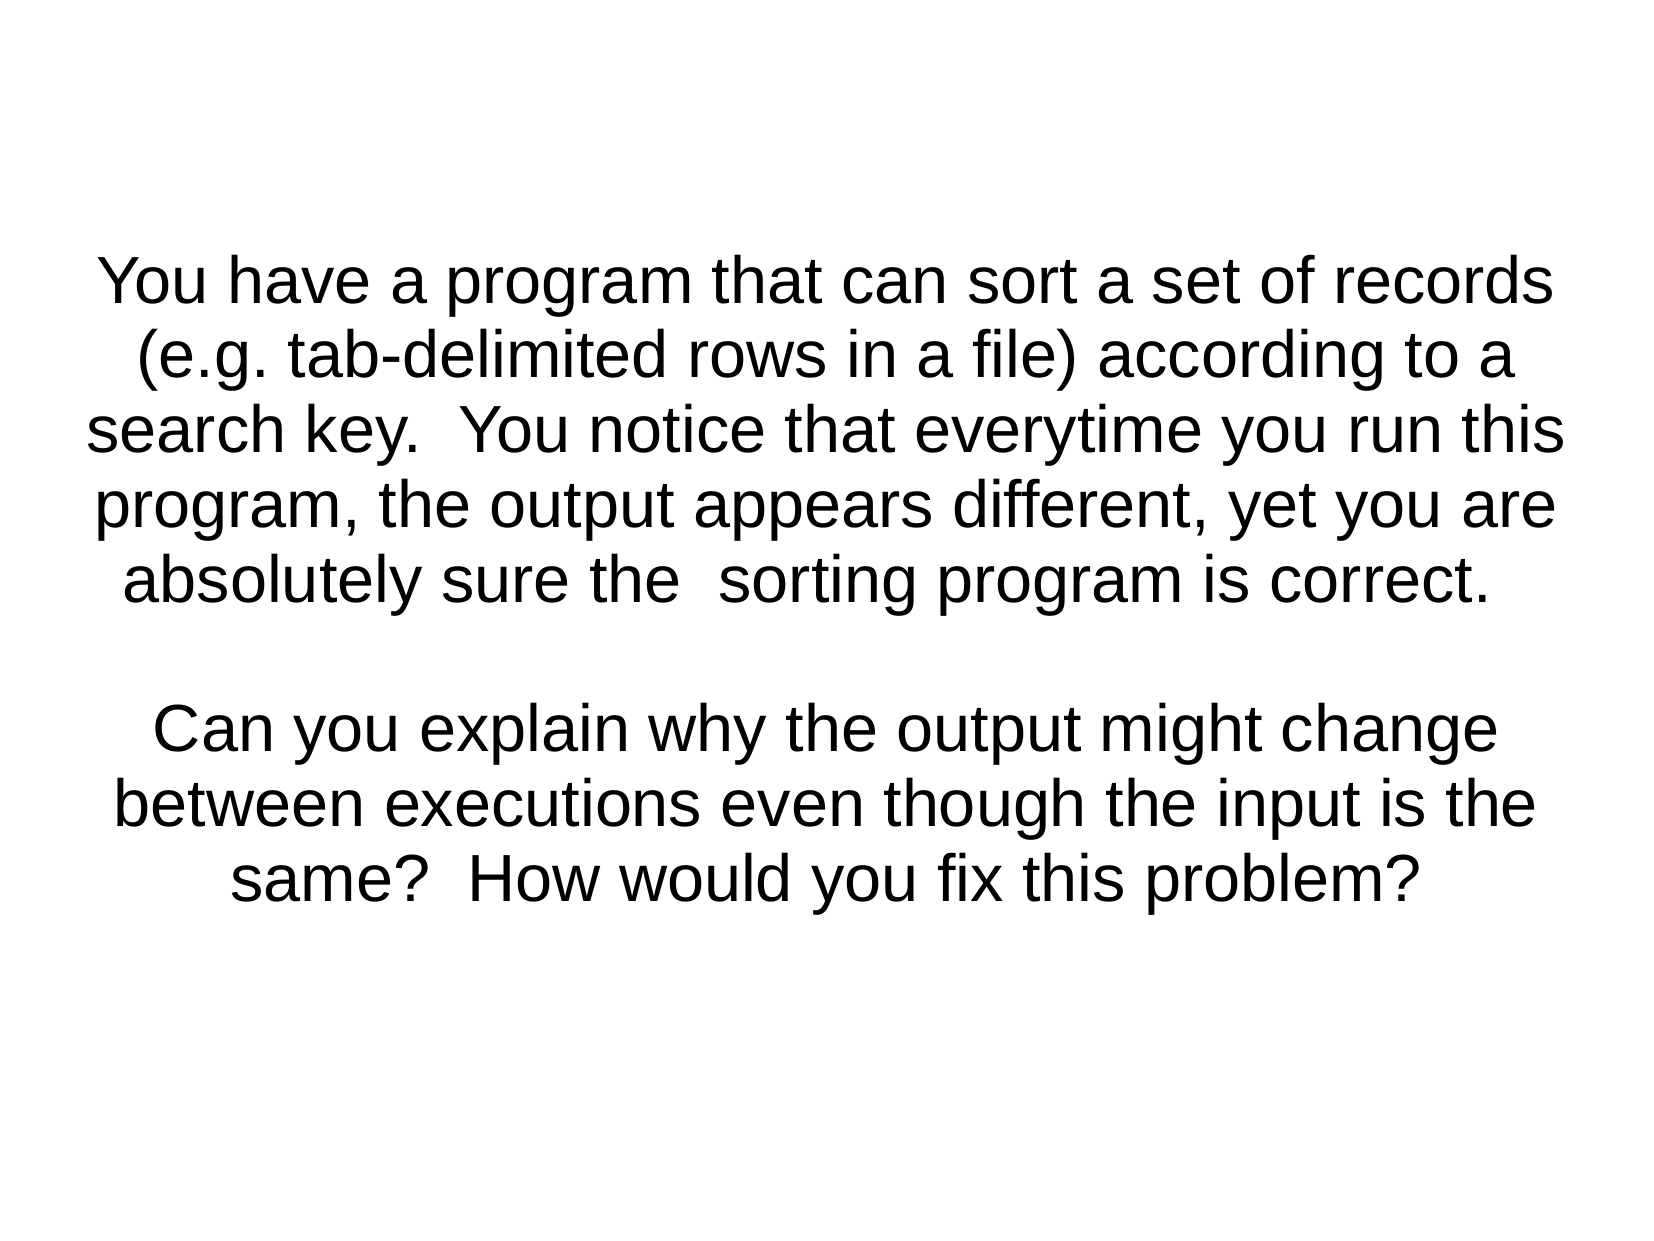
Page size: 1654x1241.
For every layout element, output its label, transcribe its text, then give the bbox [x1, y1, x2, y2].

subtitle You have a program that can sort a set of records (e.g. tab-delimited rows in a file) according to a search key. You notice that everytime you run this program, the output appears different, yet you are absolutely sure the sorting program is correct. Can you explain why the output might change between executions even though the input is the same? How would you fix this problem? [82, 56, 1571, 1102]
